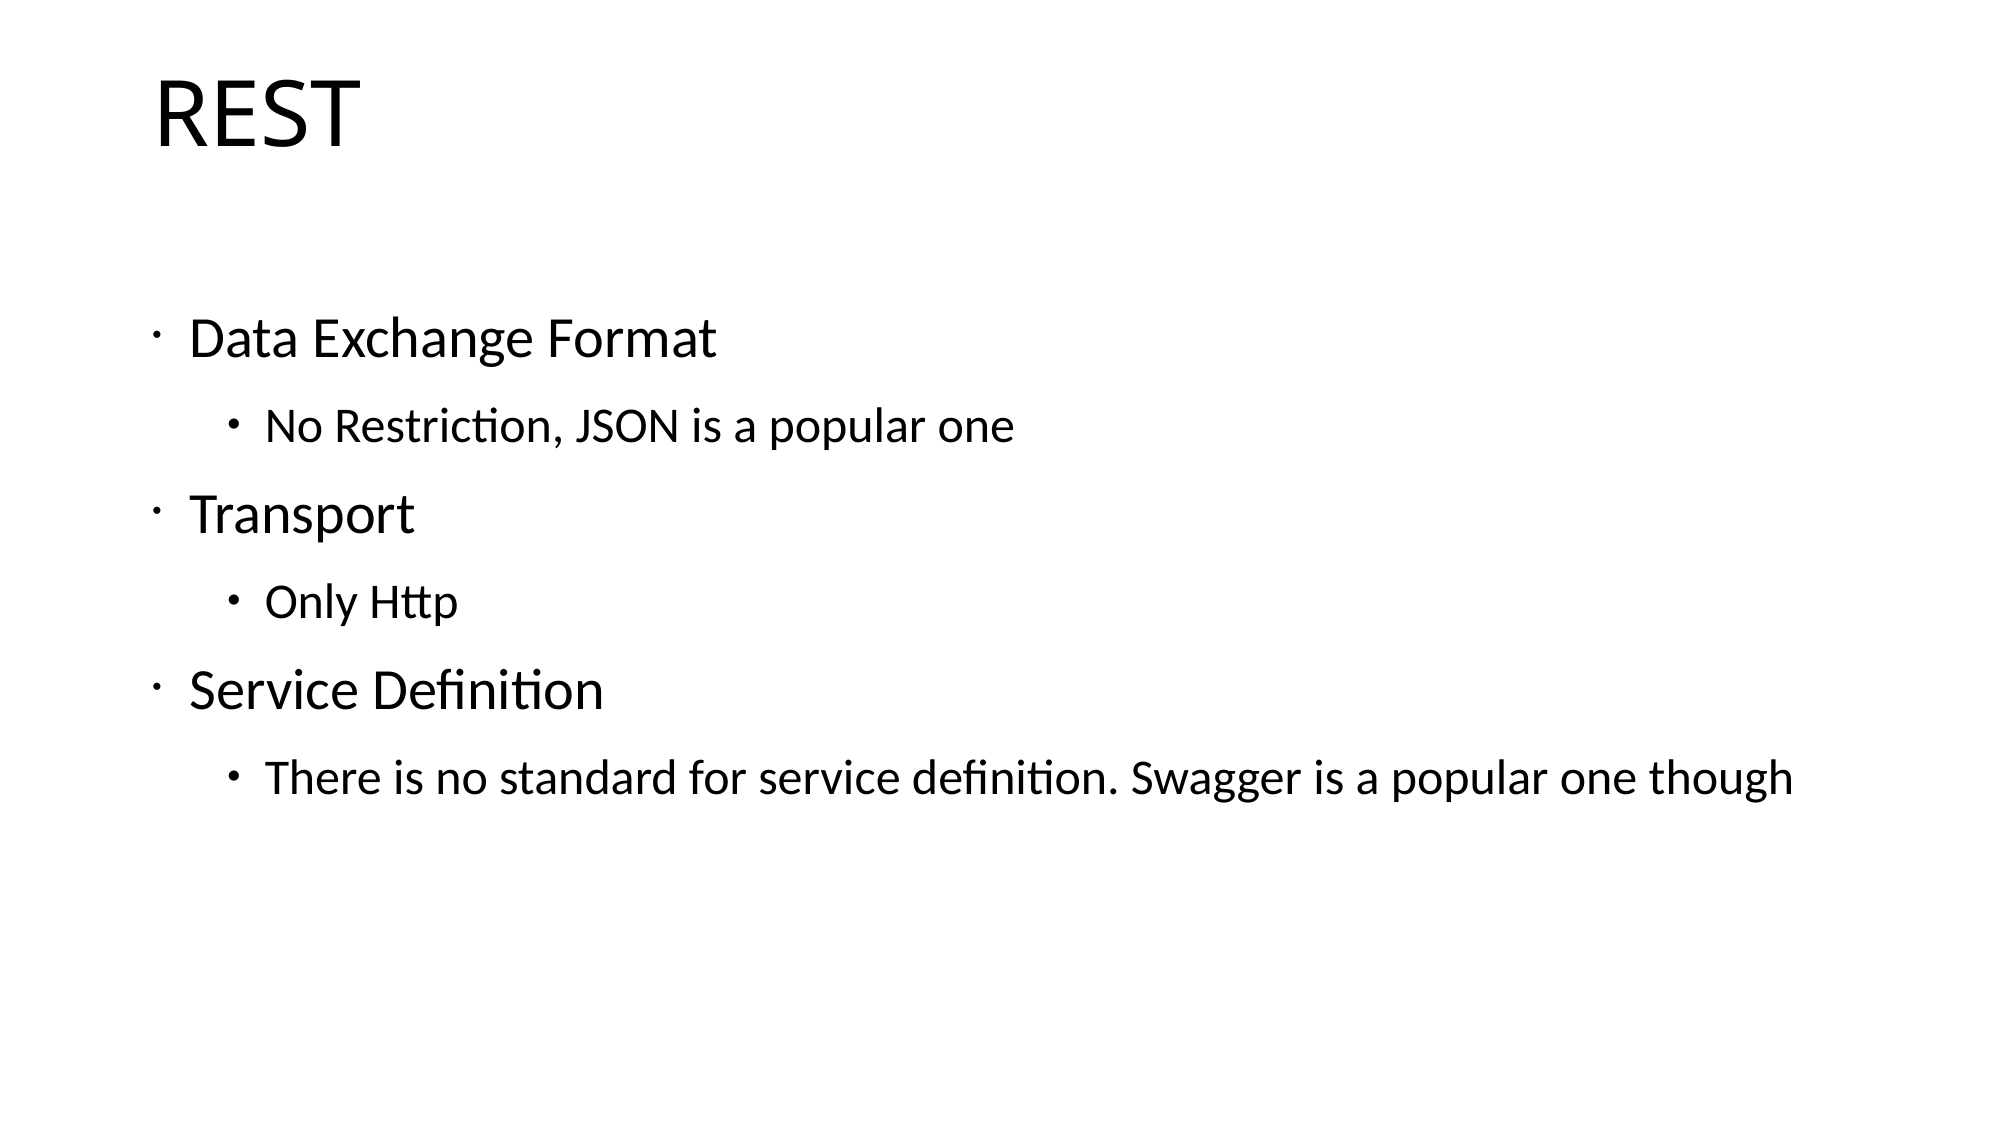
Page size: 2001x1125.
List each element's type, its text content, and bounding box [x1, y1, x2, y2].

list Data Exchange Format No Restriction, JSON is a popular one Transport Only Http Service Definition There is no standard for service definition. Swagger is a popular one though [137, 299, 1863, 1014]
title REST [137, 59, 1863, 278]
